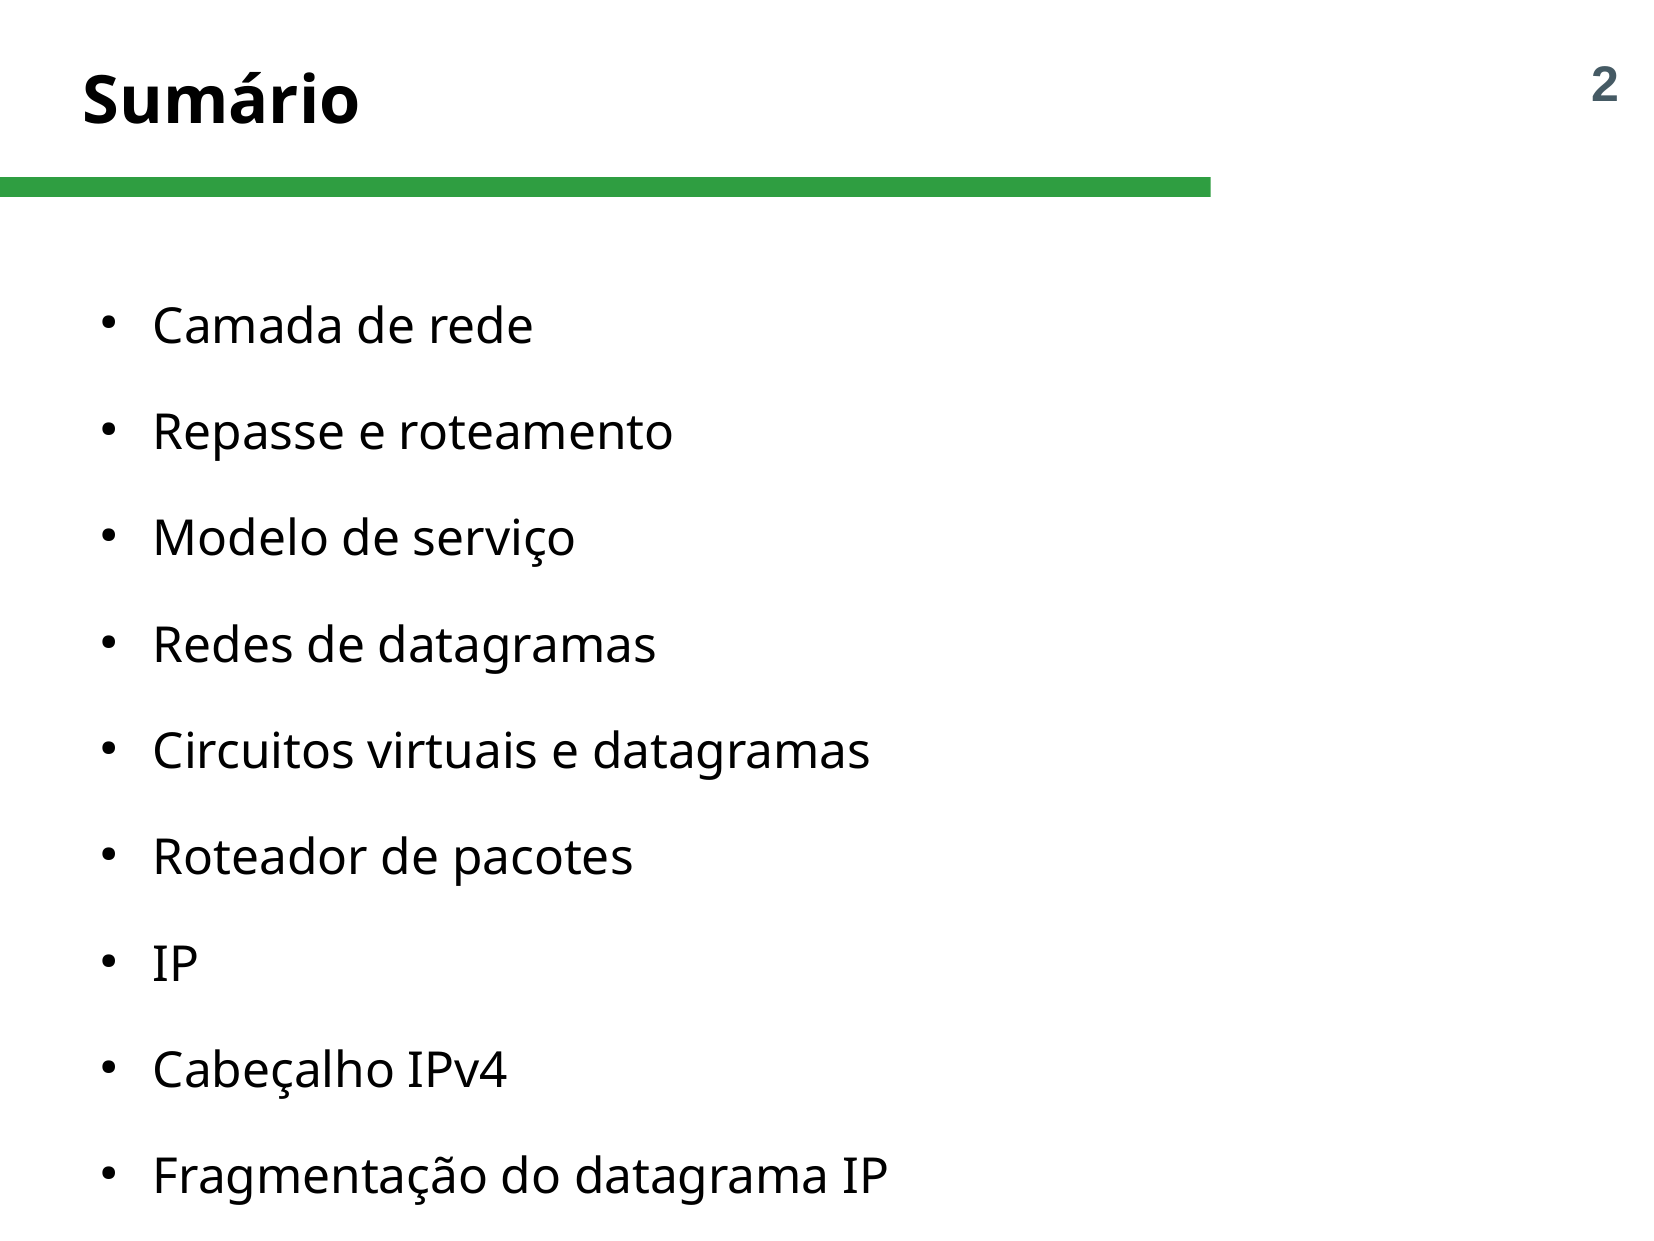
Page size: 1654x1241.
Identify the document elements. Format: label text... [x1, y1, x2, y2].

title Sumário [82, 0, 1152, 202]
list Camada de rede Repasse e roteamento Modelo de serviço Redes de datagramas Circuitos virtuais e datagramas Roteador de pacotes IP Cabeçalho IPv4 Fragmentação do datagrama IP [82, 290, 1571, 1211]
